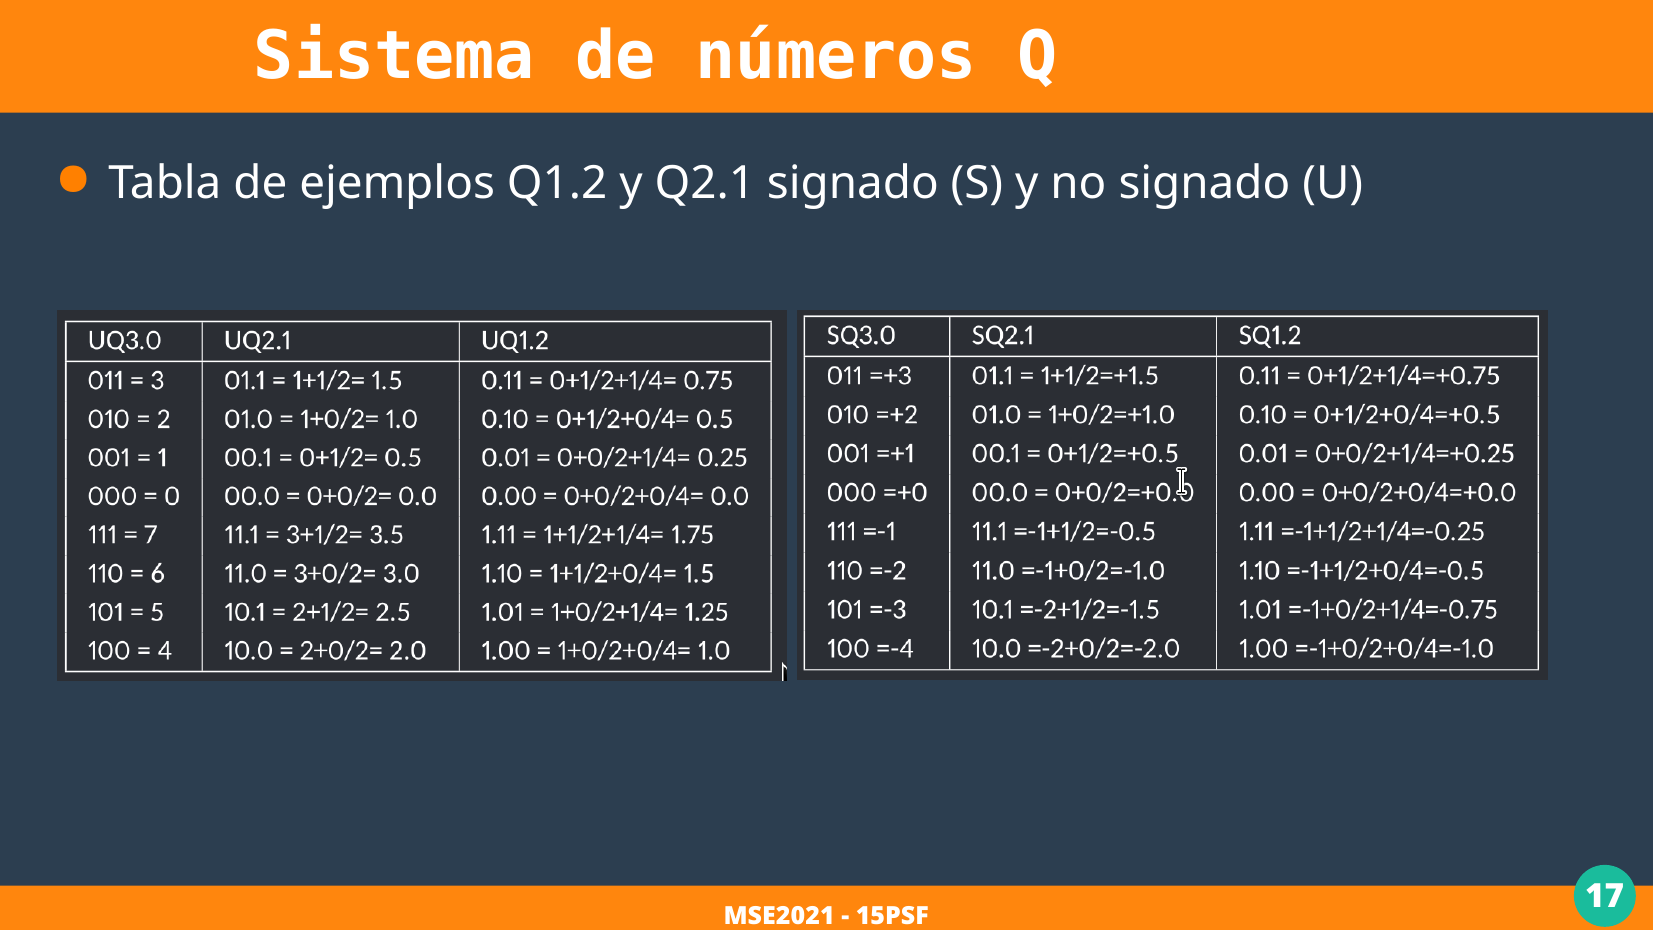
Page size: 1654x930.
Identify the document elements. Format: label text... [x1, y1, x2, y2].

picture [797, 310, 1548, 680]
title Sistema de números Q [253, 16, 1653, 113]
list Tabla de ejemplos Q1.2 y Q2.1 signado (S) y no signado (U) [37, 150, 1576, 226]
picture [57, 310, 787, 681]
